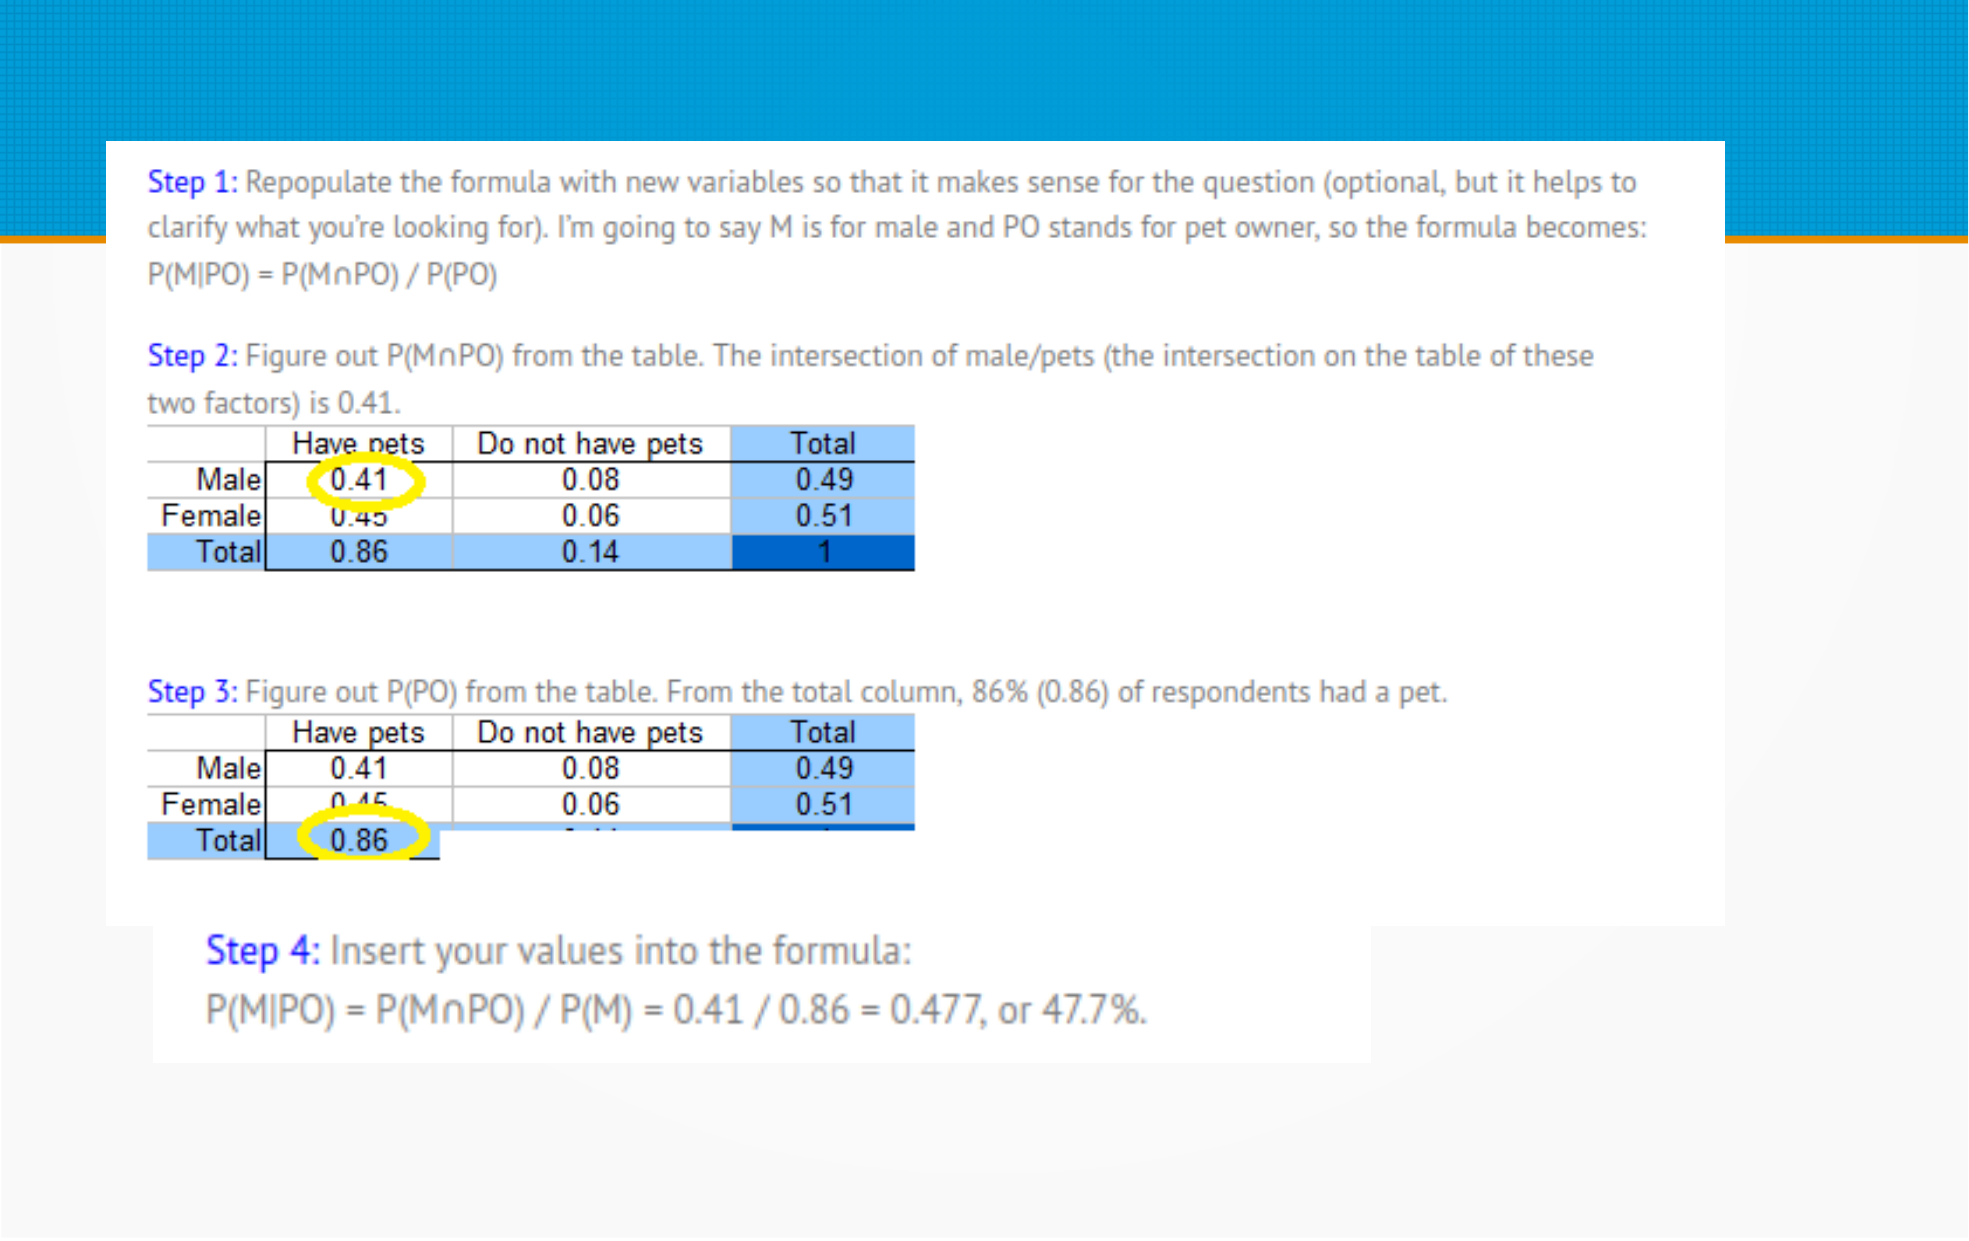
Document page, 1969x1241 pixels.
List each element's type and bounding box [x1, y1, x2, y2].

picture [106, 142, 1725, 1063]
